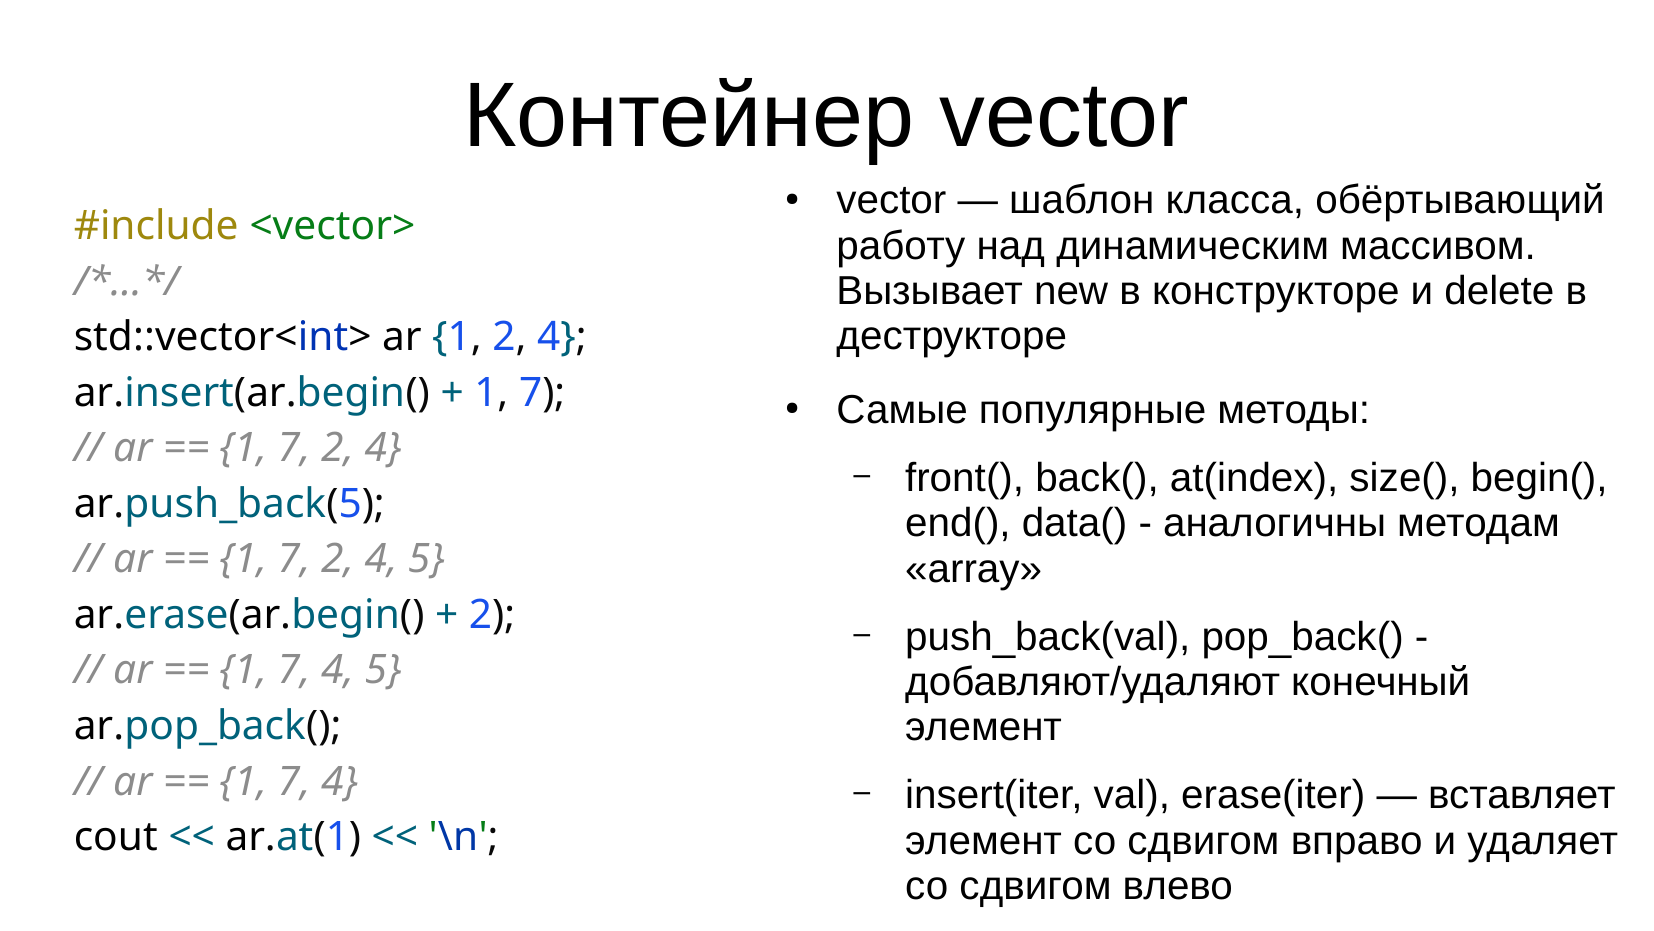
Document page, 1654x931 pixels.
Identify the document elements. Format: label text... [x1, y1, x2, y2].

title Контейнер vector [82, 37, 1571, 193]
list vector — шаблон класса, обёртывающий работу над динамическим массивом. Вызывает new в конструкторе и delete в деструкторе Самые популярные методы: front(), back(), at(index), size(), begin(), end(), data() - аналогичны методам «array» push_back(val), pop_back() - добавляют/удаляют конечный элемент insert(iter, val), erase(iter) — вставляет элемент со сдвигом вправо и удаляет со сдвигом влево [767, 177, 1625, 916]
text_box #include <vector> /*...*/ std::vector<int> ar {1, 2, 4}; ar.insert(ar.begin() + 1, 7); // ar == {1, 7, 2, 4} ar.push_back(5); // ar == {1, 7, 2, 4, 5} ar.erase(ar.begin() + 2); // ar == {1, 7, 4, 5} ar.pop_back(); // ar == {1, 7, 4} cout << ar.at(1) << '\n'; [59, 188, 650, 870]
